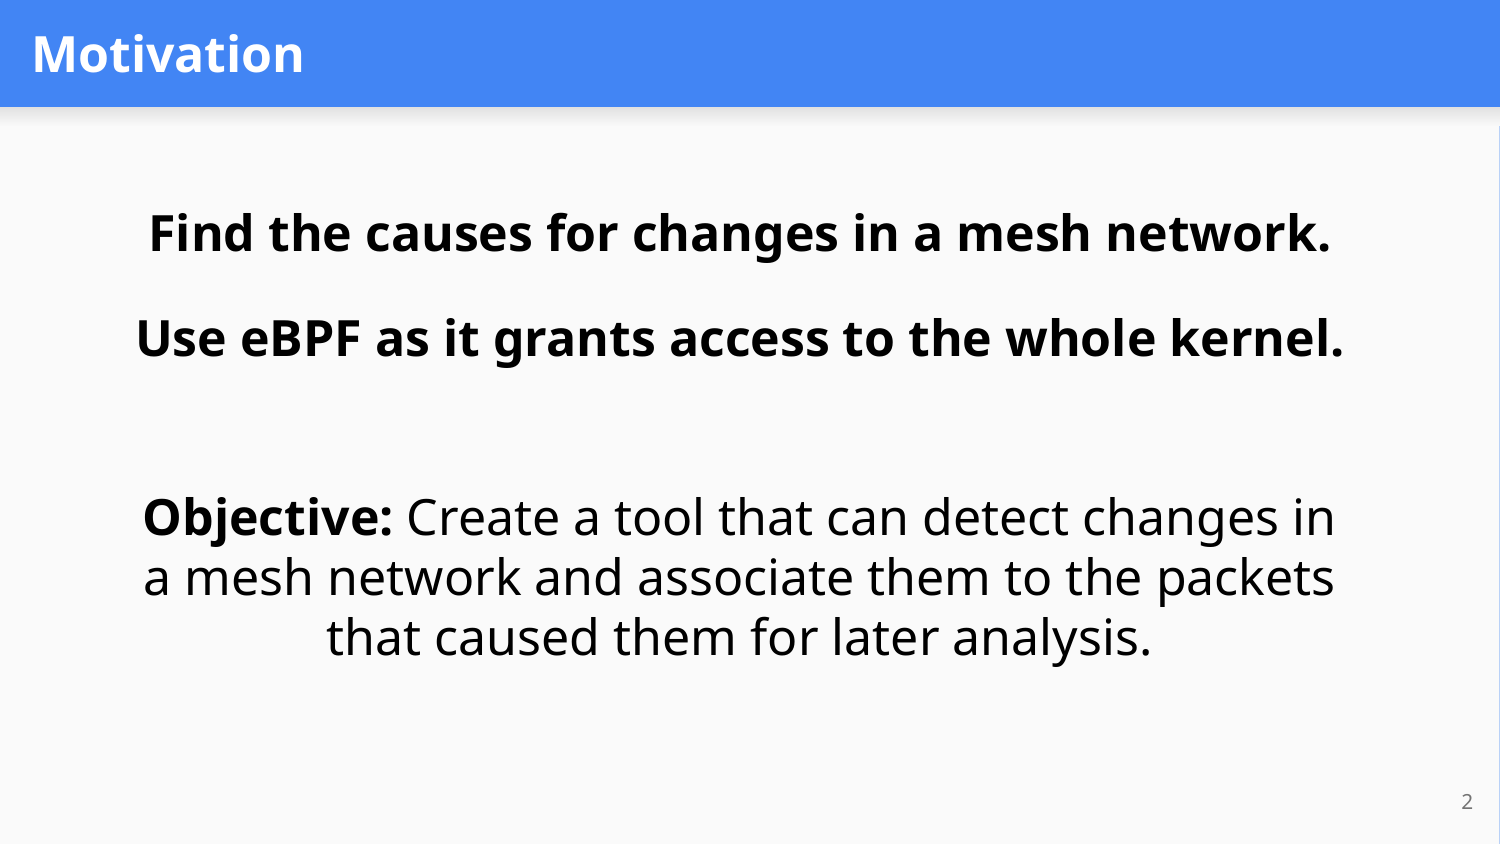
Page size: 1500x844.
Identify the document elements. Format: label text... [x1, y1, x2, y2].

text_box Find the causes for changes in a mesh network. [108, 186, 1372, 277]
text_box Objective: Create a tool that can detect changes in a mesh network and associate them to the packets that caused them for later analysis. [108, 470, 1372, 681]
slide_number 29 [1398, 770, 1489, 835]
text_box Use eBPF as it grants access to the whole kernel. [108, 291, 1372, 382]
title Motivation [16, 2, 1464, 102]
